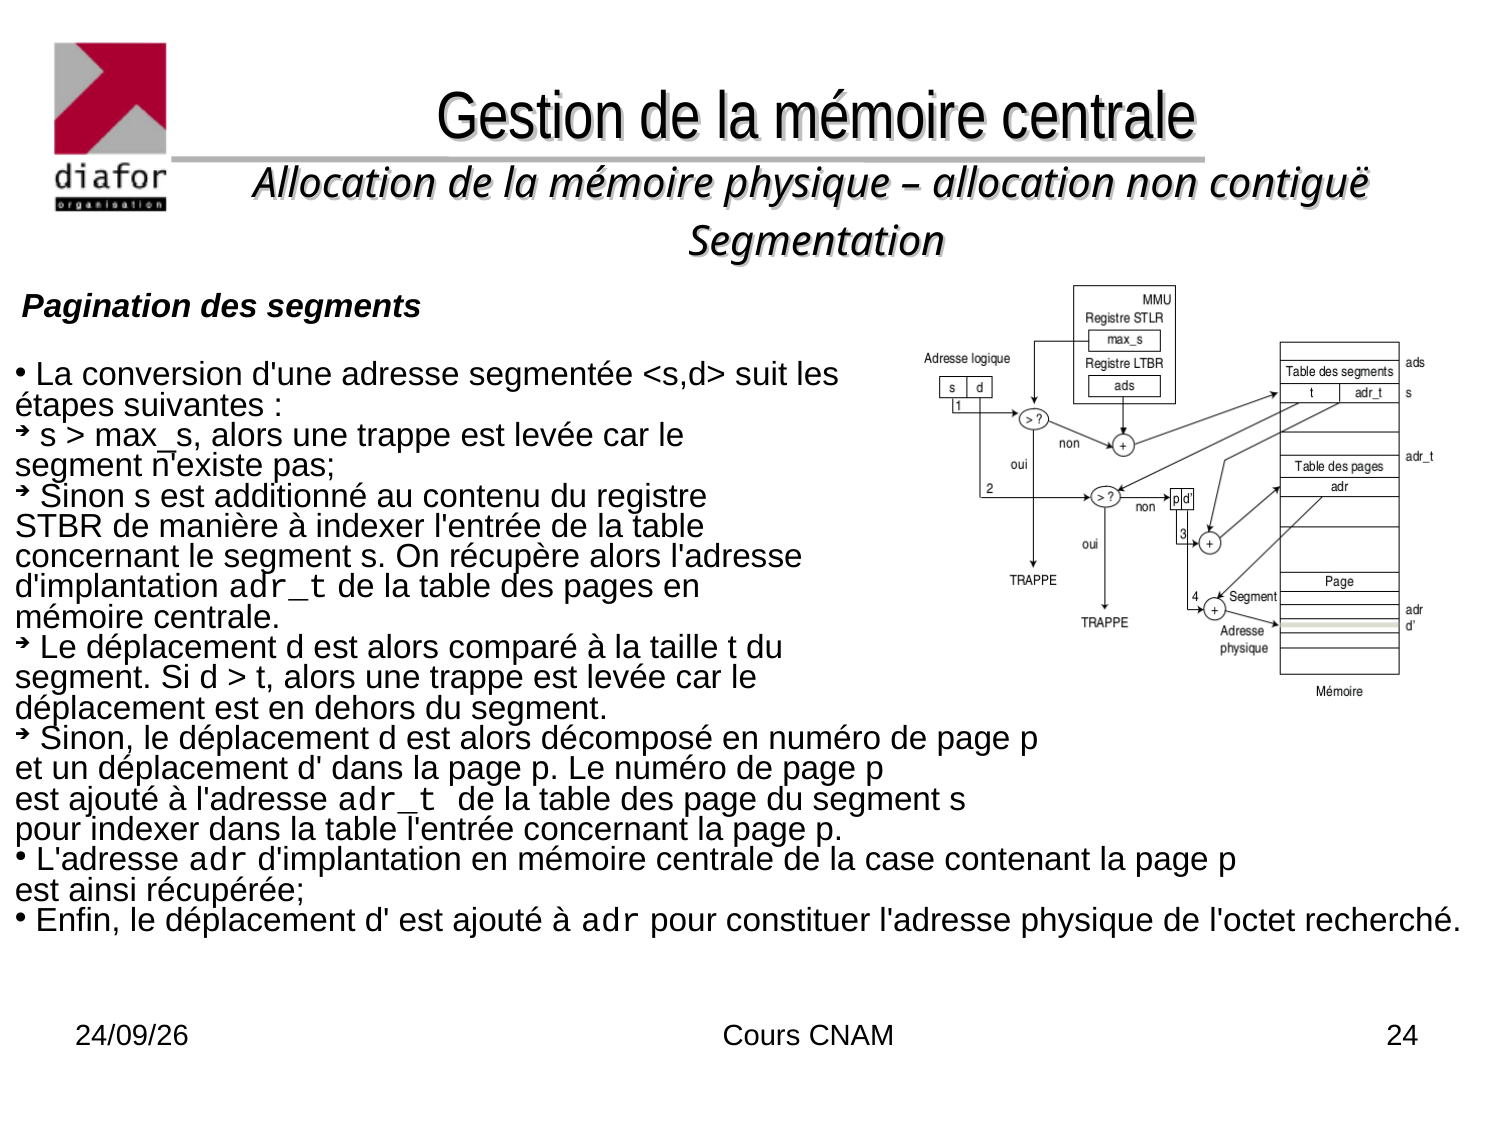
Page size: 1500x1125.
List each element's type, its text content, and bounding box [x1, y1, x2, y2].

picture [53, 42, 168, 213]
picture [915, 265, 1450, 703]
text_box Pagination des segments [6, 285, 438, 331]
title Gestion de la mémoire centrale Allocation de la mémoire physique – allocation non contiguë Segmentation [133, 69, 1500, 273]
text_box La conversion d'une adresse segmentée <s,d> suit les étapes suivantes : s > max_s, alors une trappe est levée car le segment n'existe pas; Sinon s est additionné au contenu du registre STBR de manière à indexer l'entrée de la table concernant le segment s. On récupère alors l'adresse d'implantation adr_t de la table des pages en mémoire centrale. Le déplacement d est alors comparé à la taille t du segment. Si d > t, alors une trappe est levée car le déplacement est en dehors du segment. Sinon, le déplacement d est alors décomposé en numéro de page p et un déplacement d' dans la page p. Le numéro de page p est ajouté à l'adresse adr_t de la table des page du segment s pour indexer dans la table l'entrée concernant la page p. L'adresse adr d'implantation en mémoire centrale de la case contenant la page p est ainsi récupérée; Enfin, le déplacement d' est ajouté à adr pour constituer l'adresse physique de l'octet recherché. [0, 354, 1478, 945]
